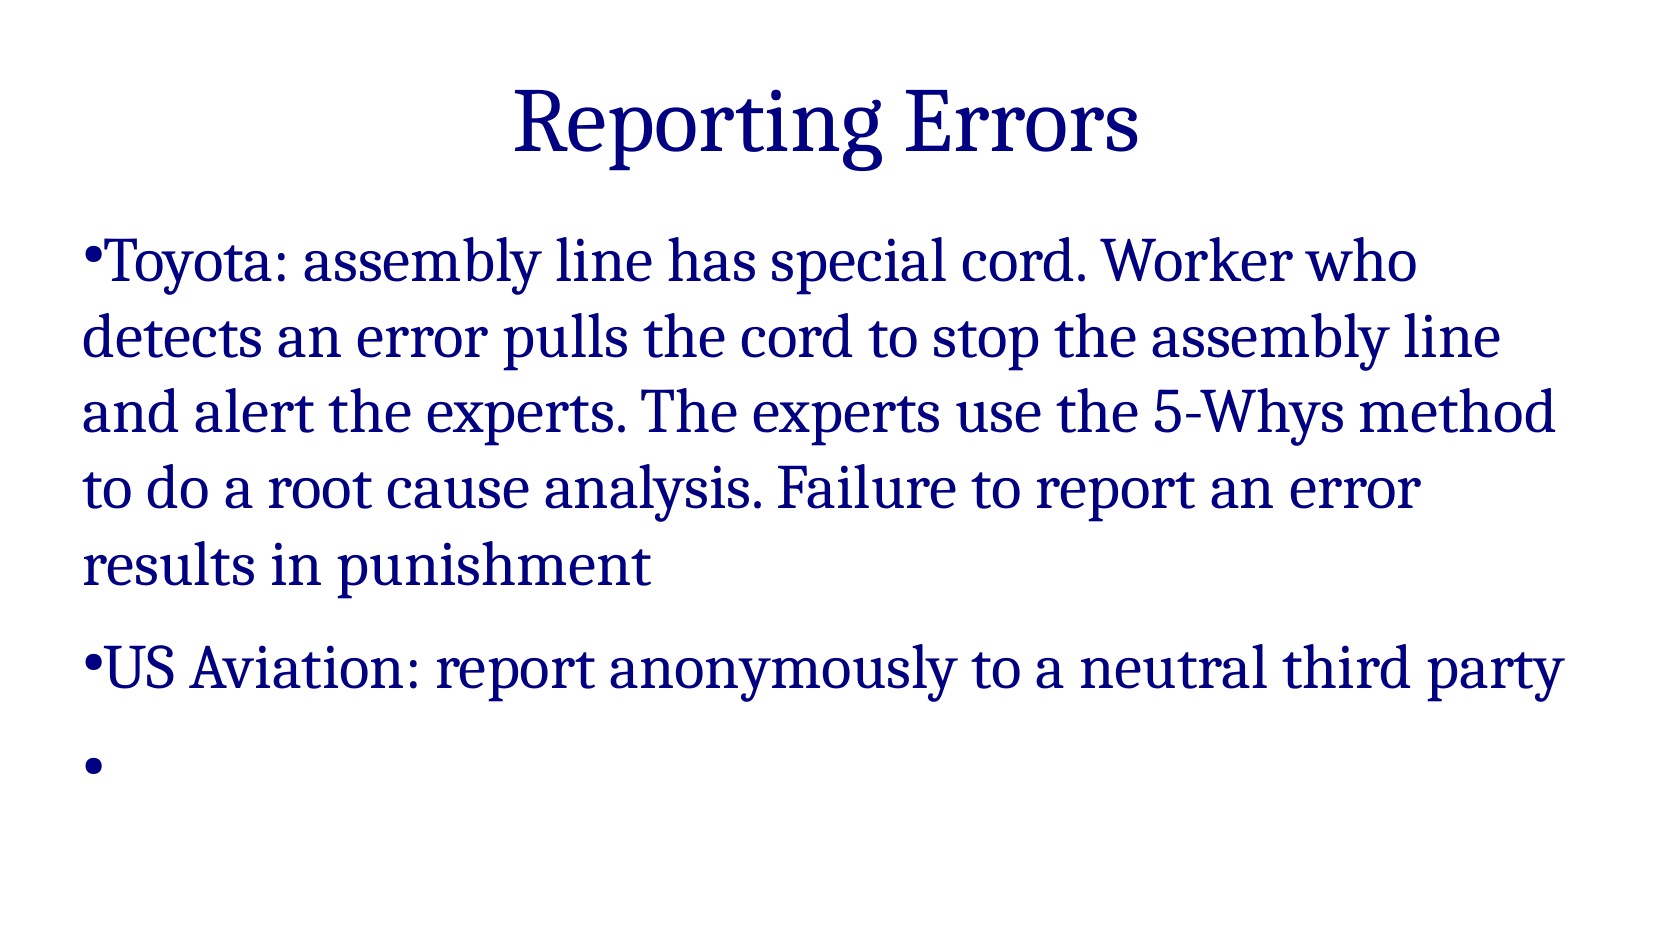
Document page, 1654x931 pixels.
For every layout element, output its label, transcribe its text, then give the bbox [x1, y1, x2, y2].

list Toyota: assembly line has special cord. Worker who detects an error pulls the cord to stop the assembly line and alert the experts. The experts use the 5-Whys method to do a root cause analysis. Failure to report an error results in punishment US Aviation: report anonymously to a neutral third party [82, 217, 1571, 758]
title Reporting Errors [82, 37, 1571, 193]
